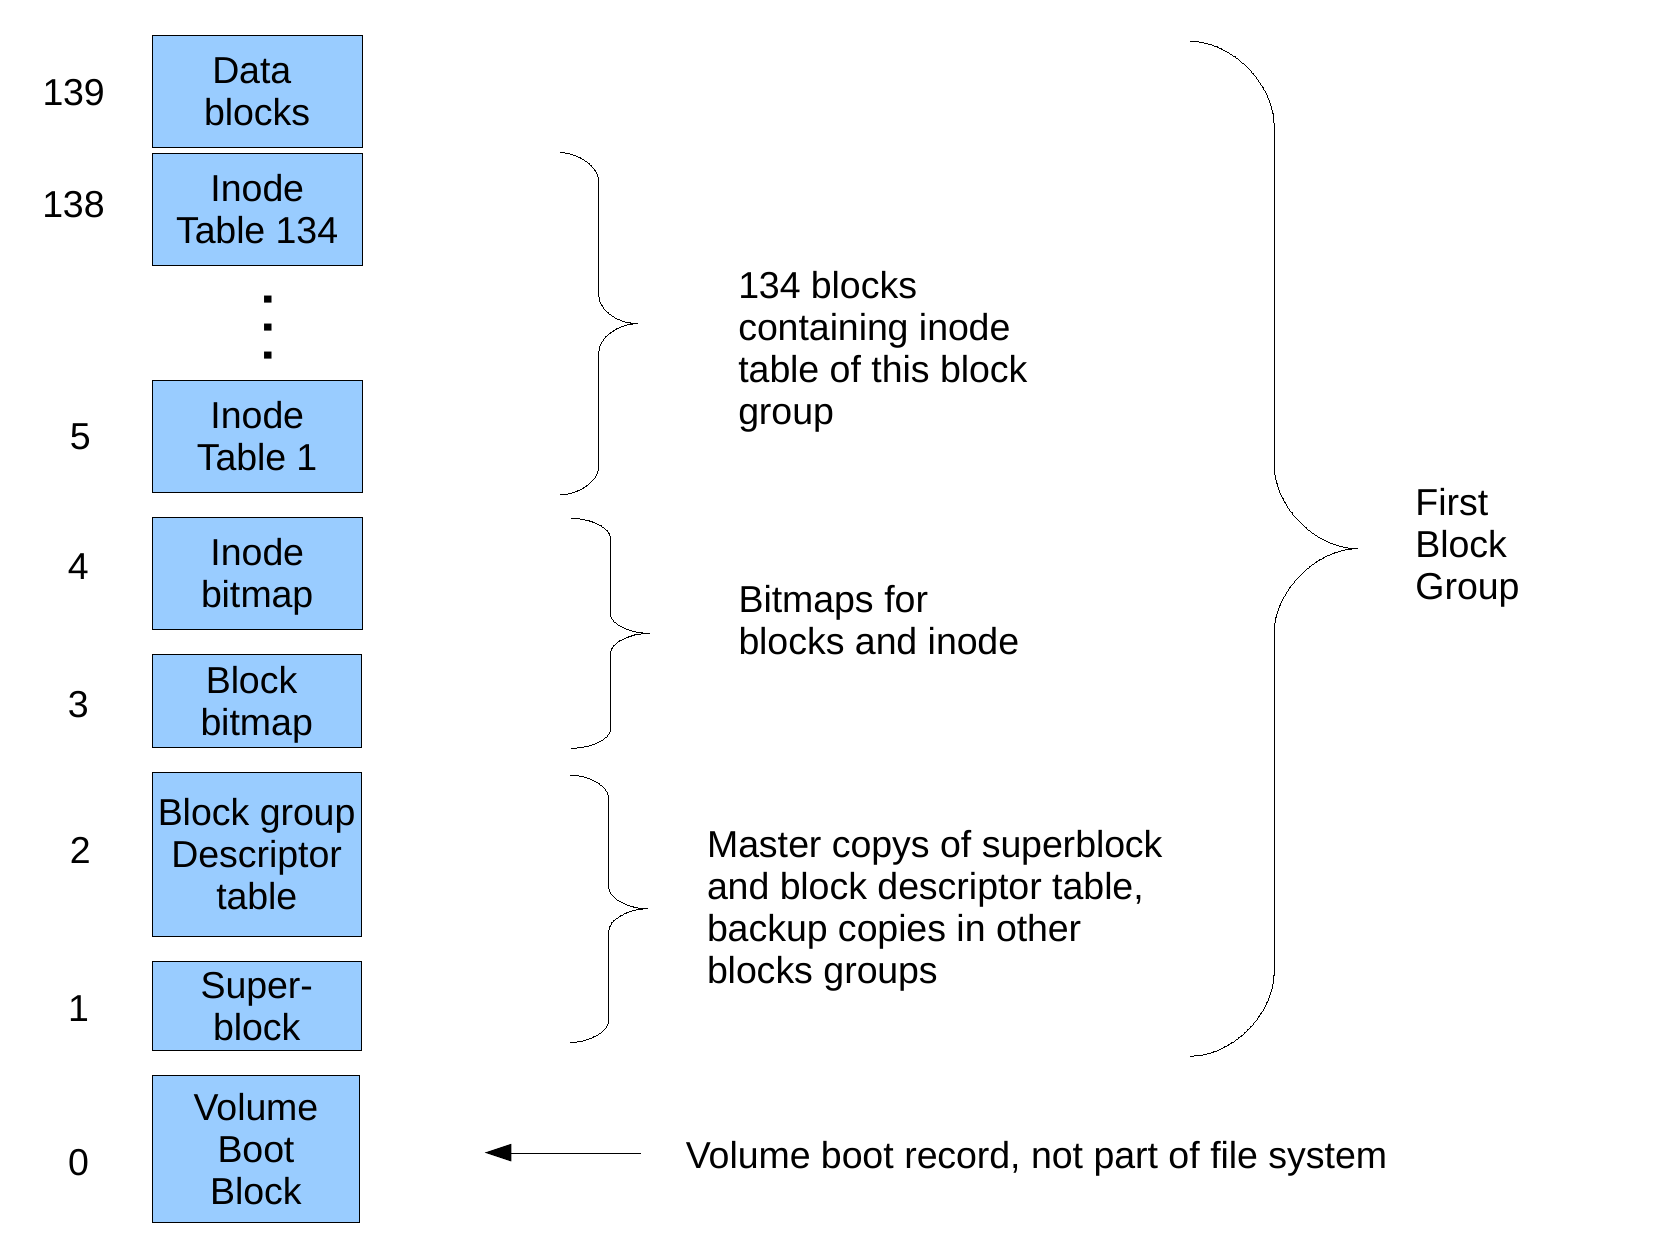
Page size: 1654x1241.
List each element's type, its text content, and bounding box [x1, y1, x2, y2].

text_box Block group Descriptor table [152, 772, 362, 937]
text_box . . . [219, 263, 290, 378]
text_box 138 [27, 176, 129, 234]
text_box Inode bitmap [152, 517, 363, 630]
text_box Inode Table 1 [152, 380, 363, 493]
text_box 139 [27, 64, 129, 122]
text_box 134 blocks containing inode table of this block group [723, 257, 1046, 441]
text_box 4 [53, 538, 127, 596]
text_box 5 [55, 408, 129, 466]
text_box Inode Table 134 [152, 153, 363, 266]
text_box Volume Boot Block [152, 1075, 360, 1223]
text_box Data blocks [152, 35, 363, 148]
text_box 3 [53, 676, 127, 734]
text_box First Block Group [1400, 474, 1591, 616]
text_box Bitmaps for blocks and inode [723, 571, 1046, 670]
text_box 1 [53, 979, 127, 1037]
text_box 2 [55, 821, 129, 879]
text_box Master copys of superblock and block descriptor table, backup copies in other blocks groups [692, 816, 1204, 1000]
text_box Block bitmap [152, 654, 362, 748]
text_box Volume boot record, not part of file system [670, 1126, 1475, 1184]
text_box Super- block [152, 961, 362, 1051]
text_box 0 [53, 1134, 127, 1192]
